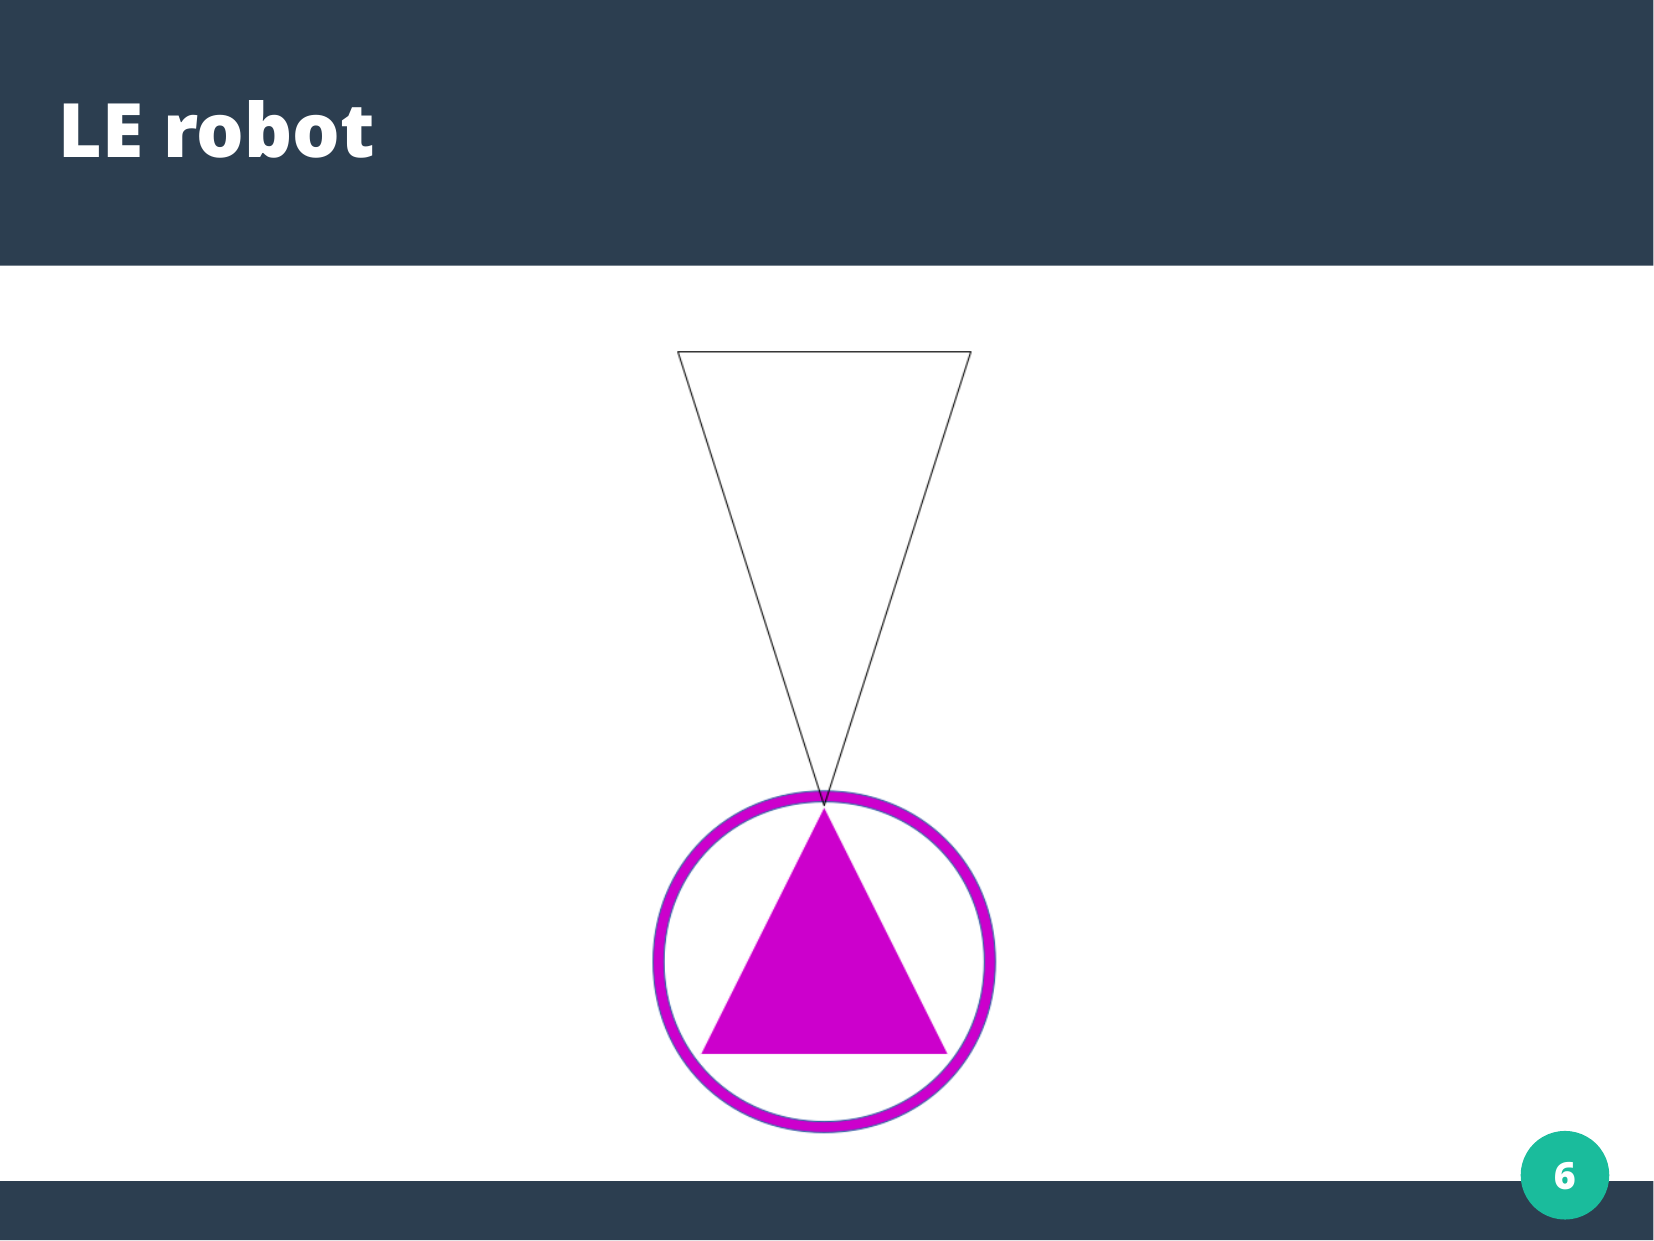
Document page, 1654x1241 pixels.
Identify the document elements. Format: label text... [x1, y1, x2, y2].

picture [629, 324, 1025, 1152]
title LE robot [59, 49, 1595, 207]
